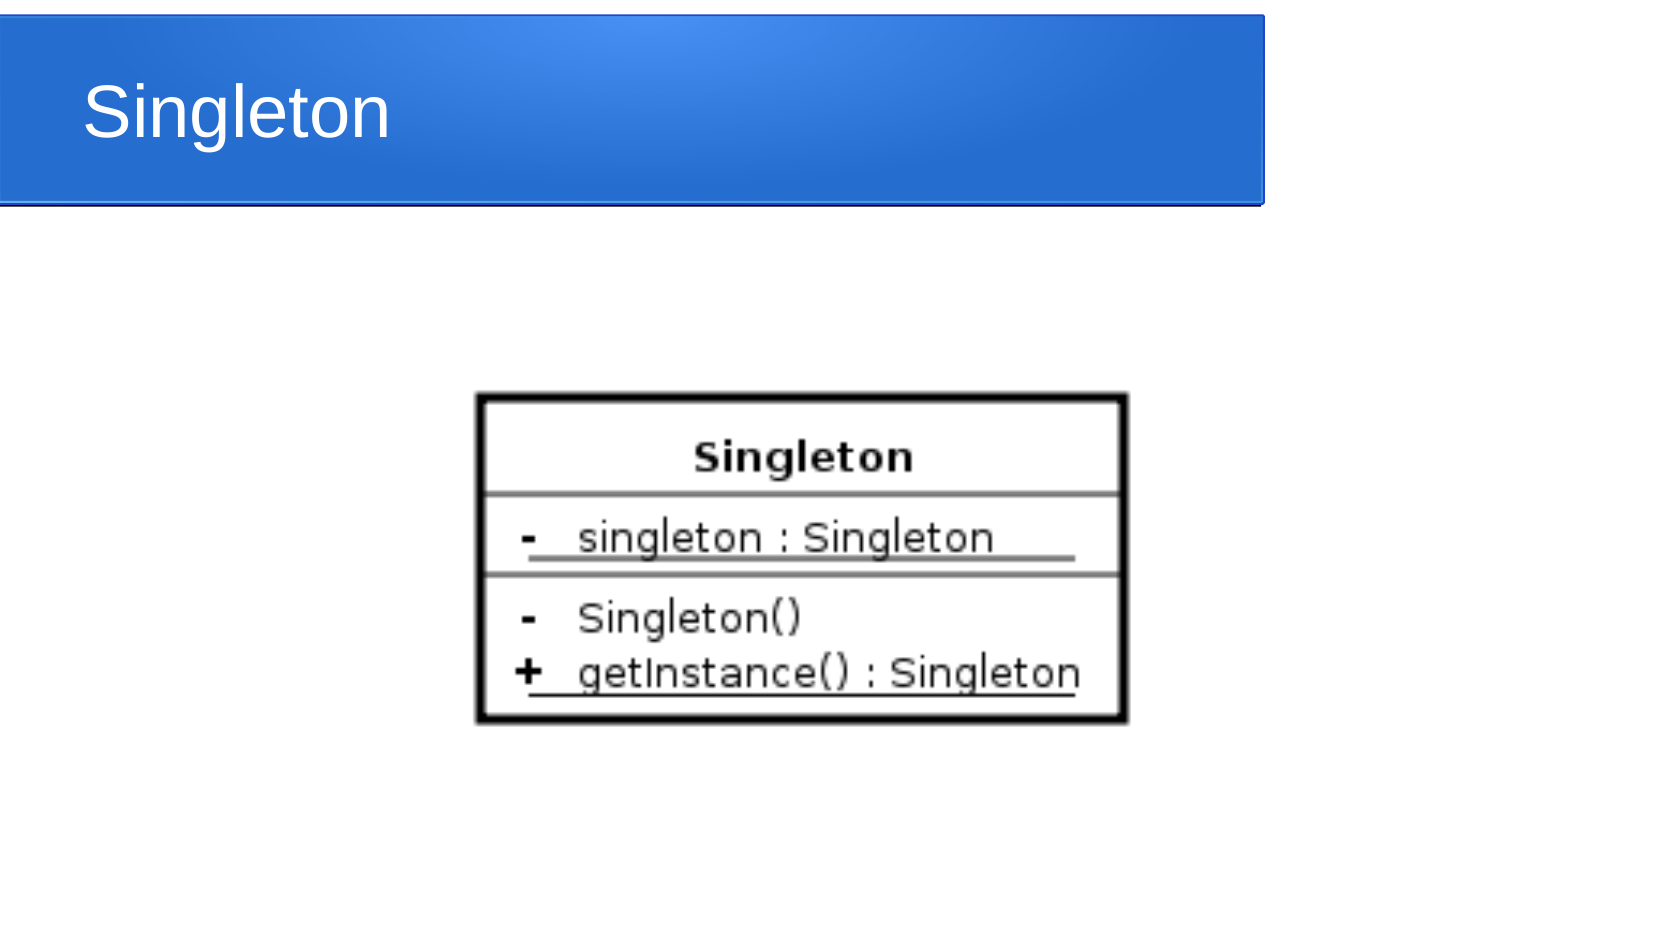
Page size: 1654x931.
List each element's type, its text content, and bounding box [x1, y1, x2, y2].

title Singleton [82, 35, 1235, 189]
picture [401, 318, 1205, 801]
